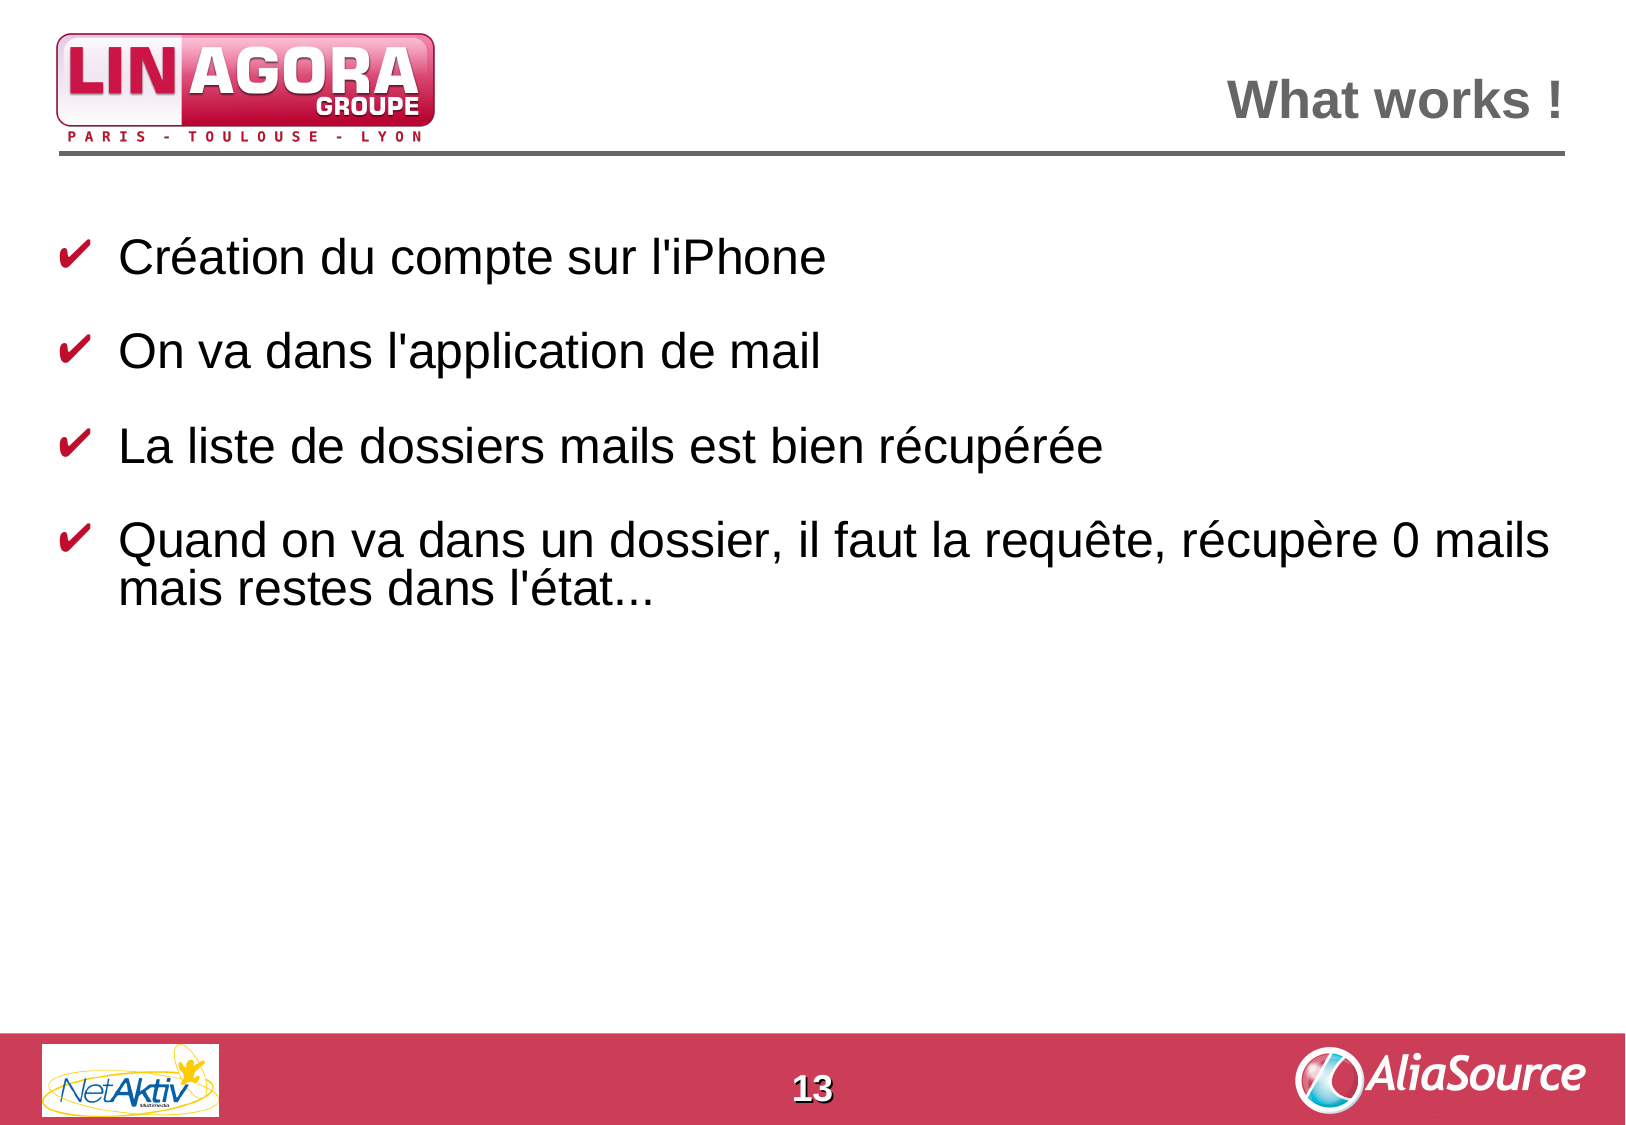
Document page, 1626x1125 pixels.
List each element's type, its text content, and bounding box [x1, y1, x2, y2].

title What works ! [442, 66, 1565, 141]
picture [53, 31, 438, 143]
list Création du compte sur l'iPhone On va dans l'application de mail La liste de dossiers mails est bien récupérée Quand on va dans un dossier, il faut la requête, récupère 0 mails mais restes dans l'état... [59, 236, 1570, 964]
picture [42, 1044, 219, 1117]
picture [1293, 1045, 1589, 1121]
